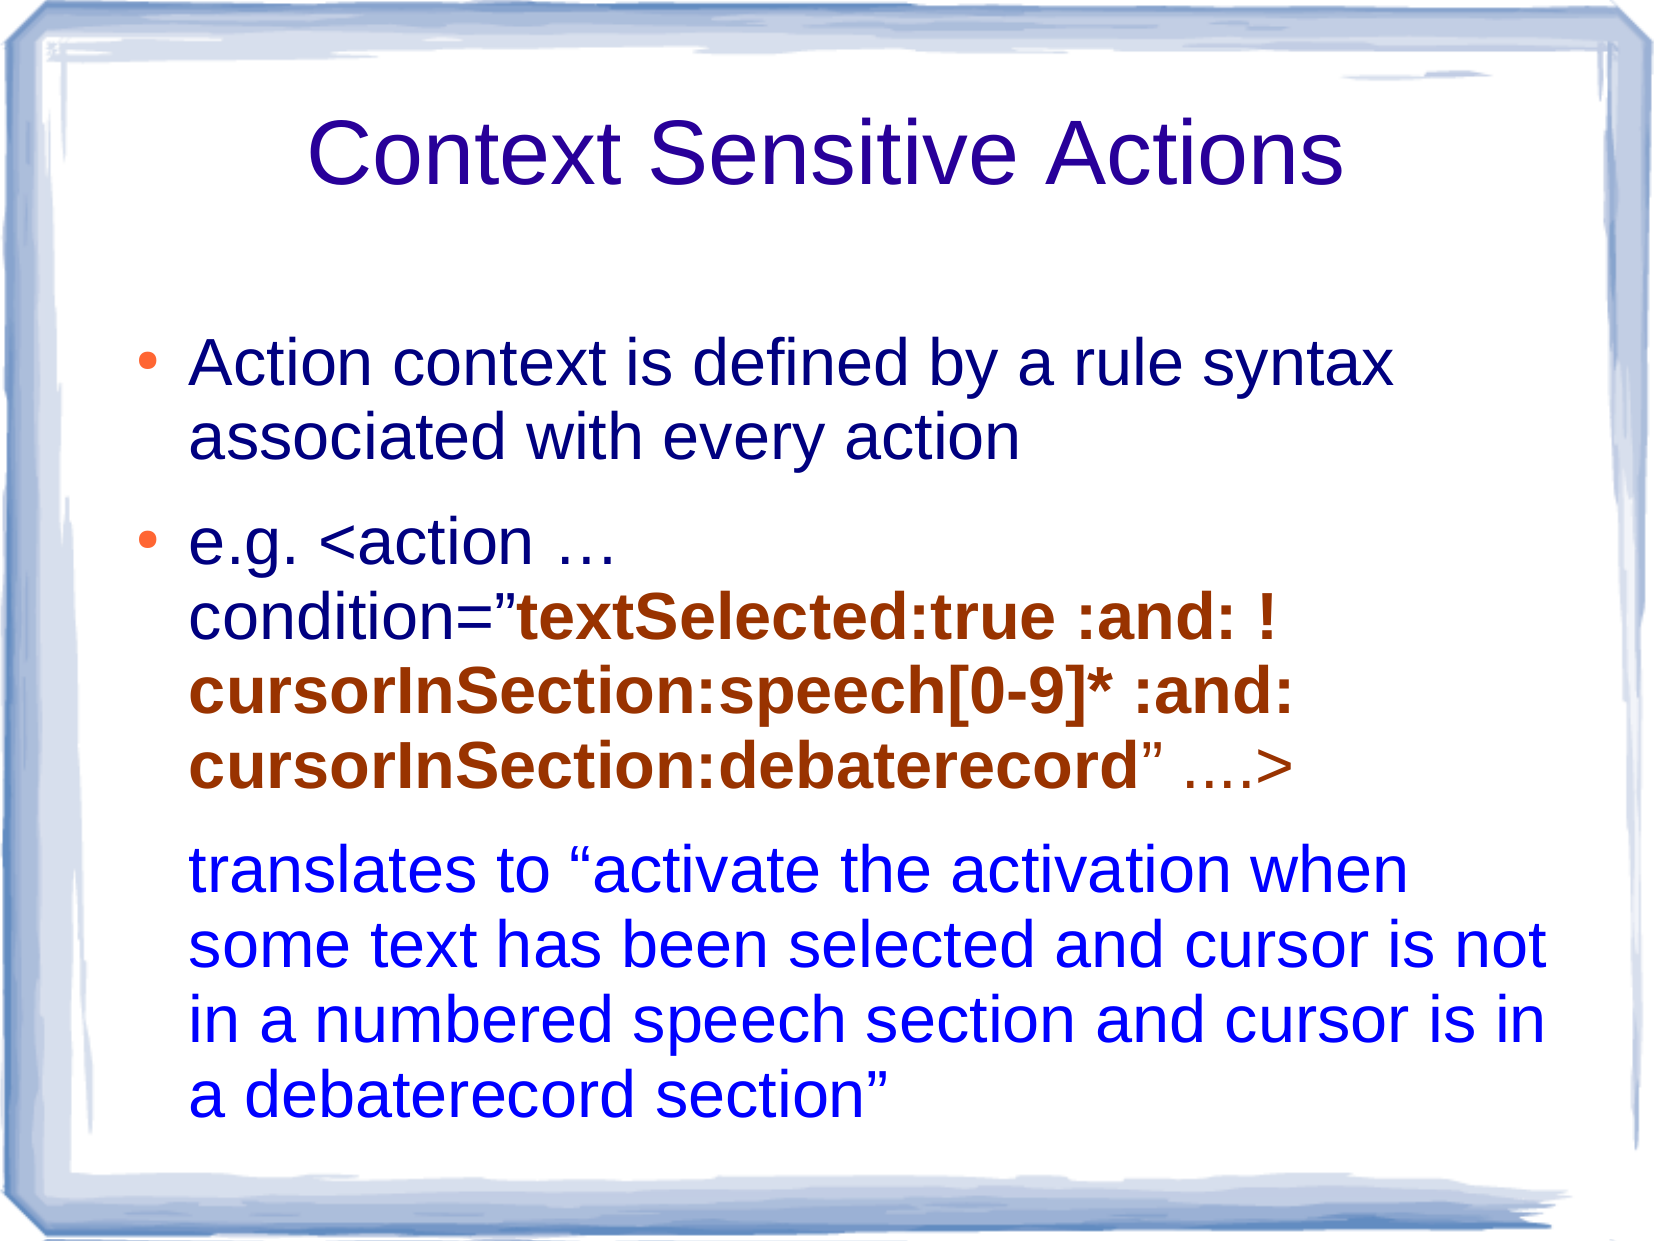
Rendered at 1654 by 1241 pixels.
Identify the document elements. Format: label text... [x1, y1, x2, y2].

title Context Sensitive Actions [82, 49, 1571, 257]
list Action context is defined by a rule syntax associated with every action e.g. <action … condition=”textSelected:true :and: !cursorInSection:speech[0-9]* :and: cursorInSection:debaterecord” ....> translates to “activate the activation when some text has been selected and cursor is not in a numbered speech section and cursor is in a debaterecord section” [118, 324, 1571, 1130]
picture [0, 0, 1654, 1241]
